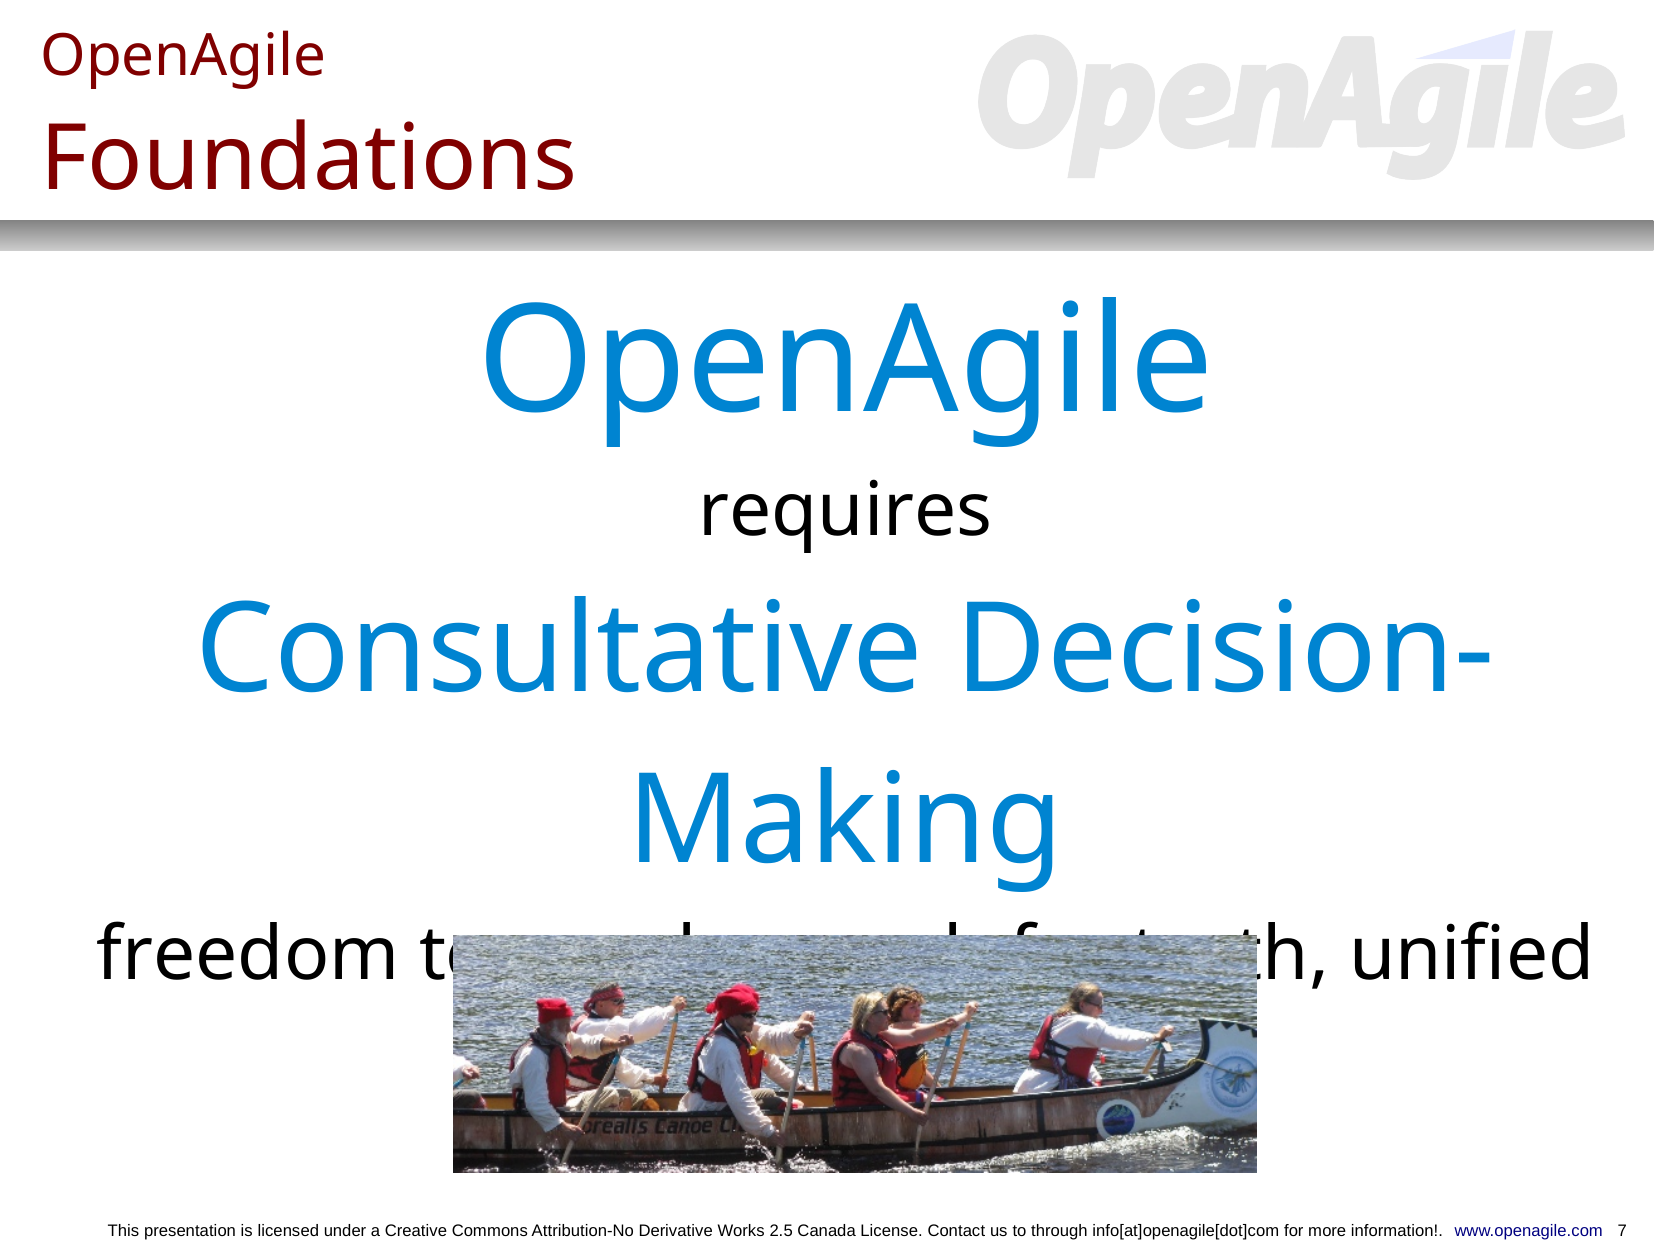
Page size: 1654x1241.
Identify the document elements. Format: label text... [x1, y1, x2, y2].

title OpenAgile Foundations [40, 8, 1654, 222]
list OpenAgile requires Consultative Decision-Making freedom to speak, search for truth, unified action [37, 251, 1654, 1192]
picture [453, 935, 1257, 1173]
